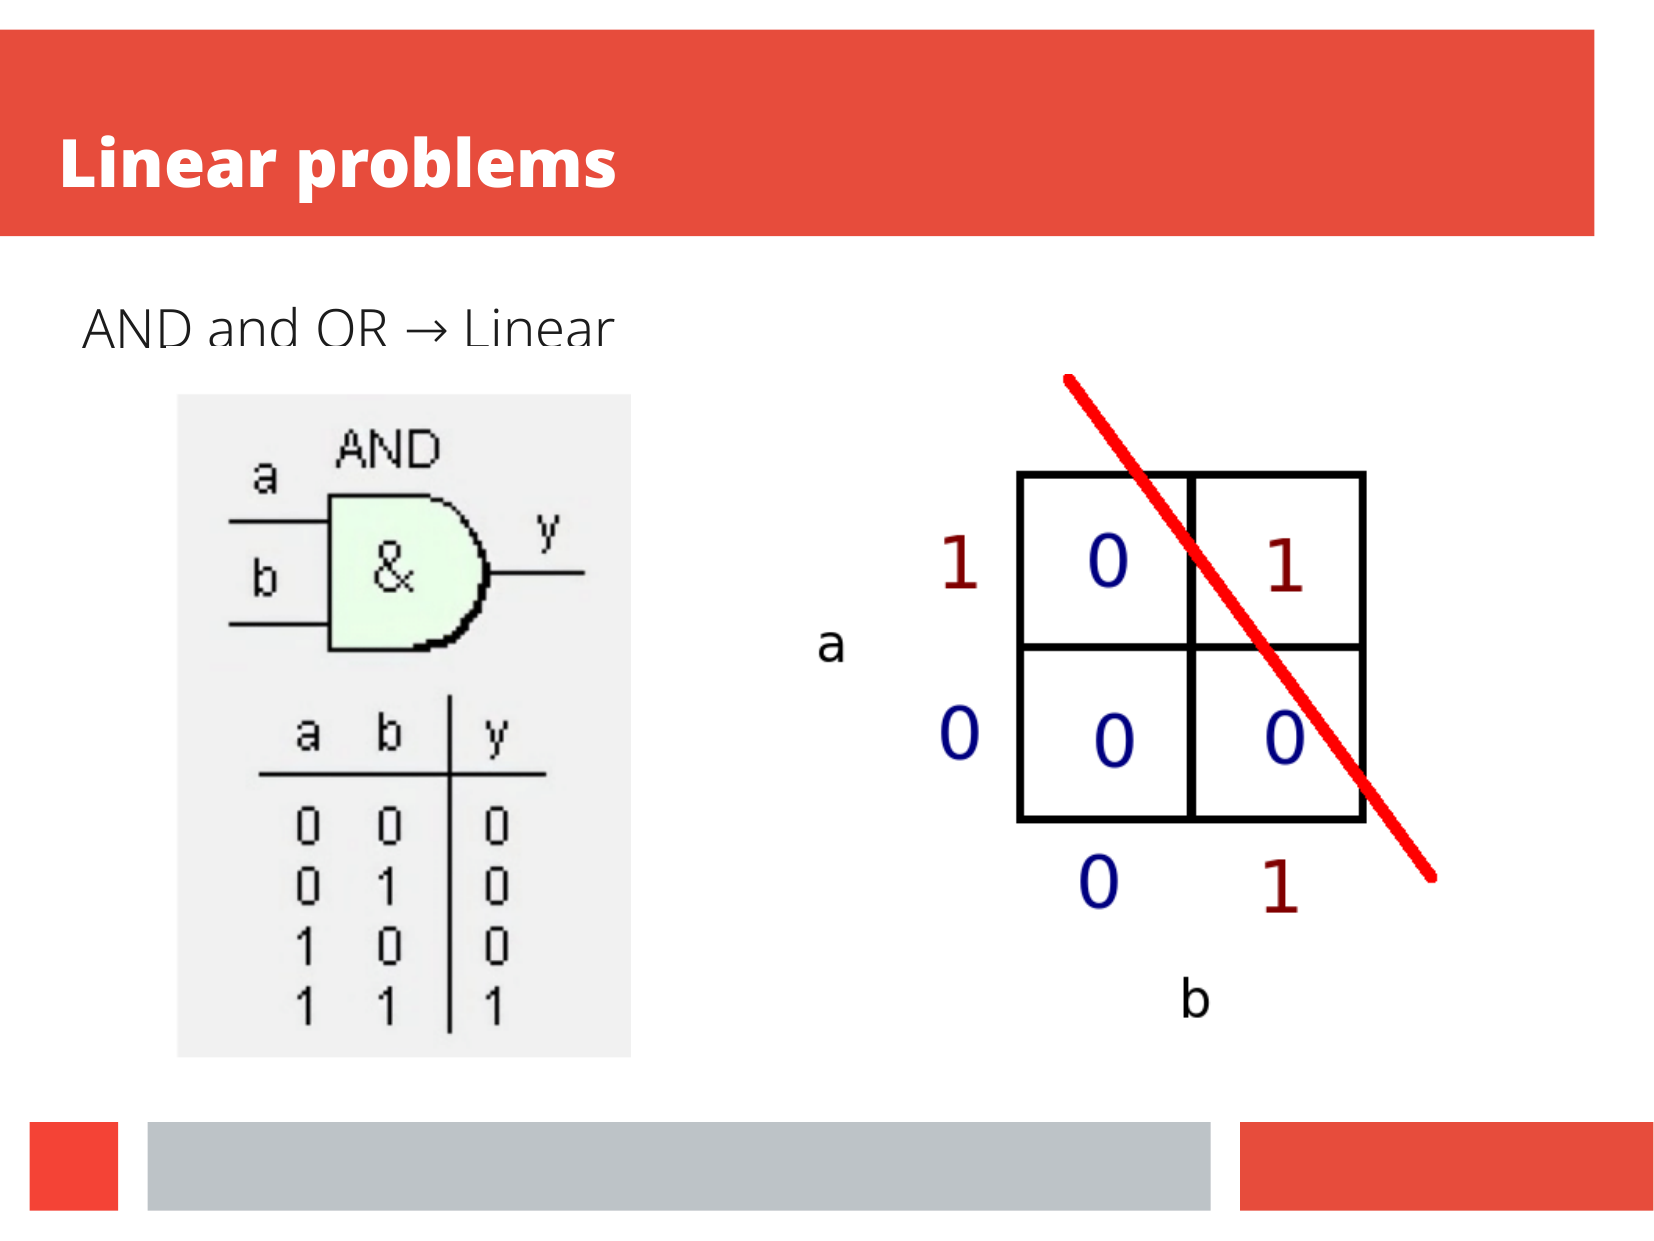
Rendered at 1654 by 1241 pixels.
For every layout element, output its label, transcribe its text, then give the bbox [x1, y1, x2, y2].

subtitle AND and OR → Linear [82, 290, 1571, 1010]
title Linear problems [59, 59, 1595, 207]
picture [810, 374, 1453, 1032]
picture [166, 346, 631, 1096]
